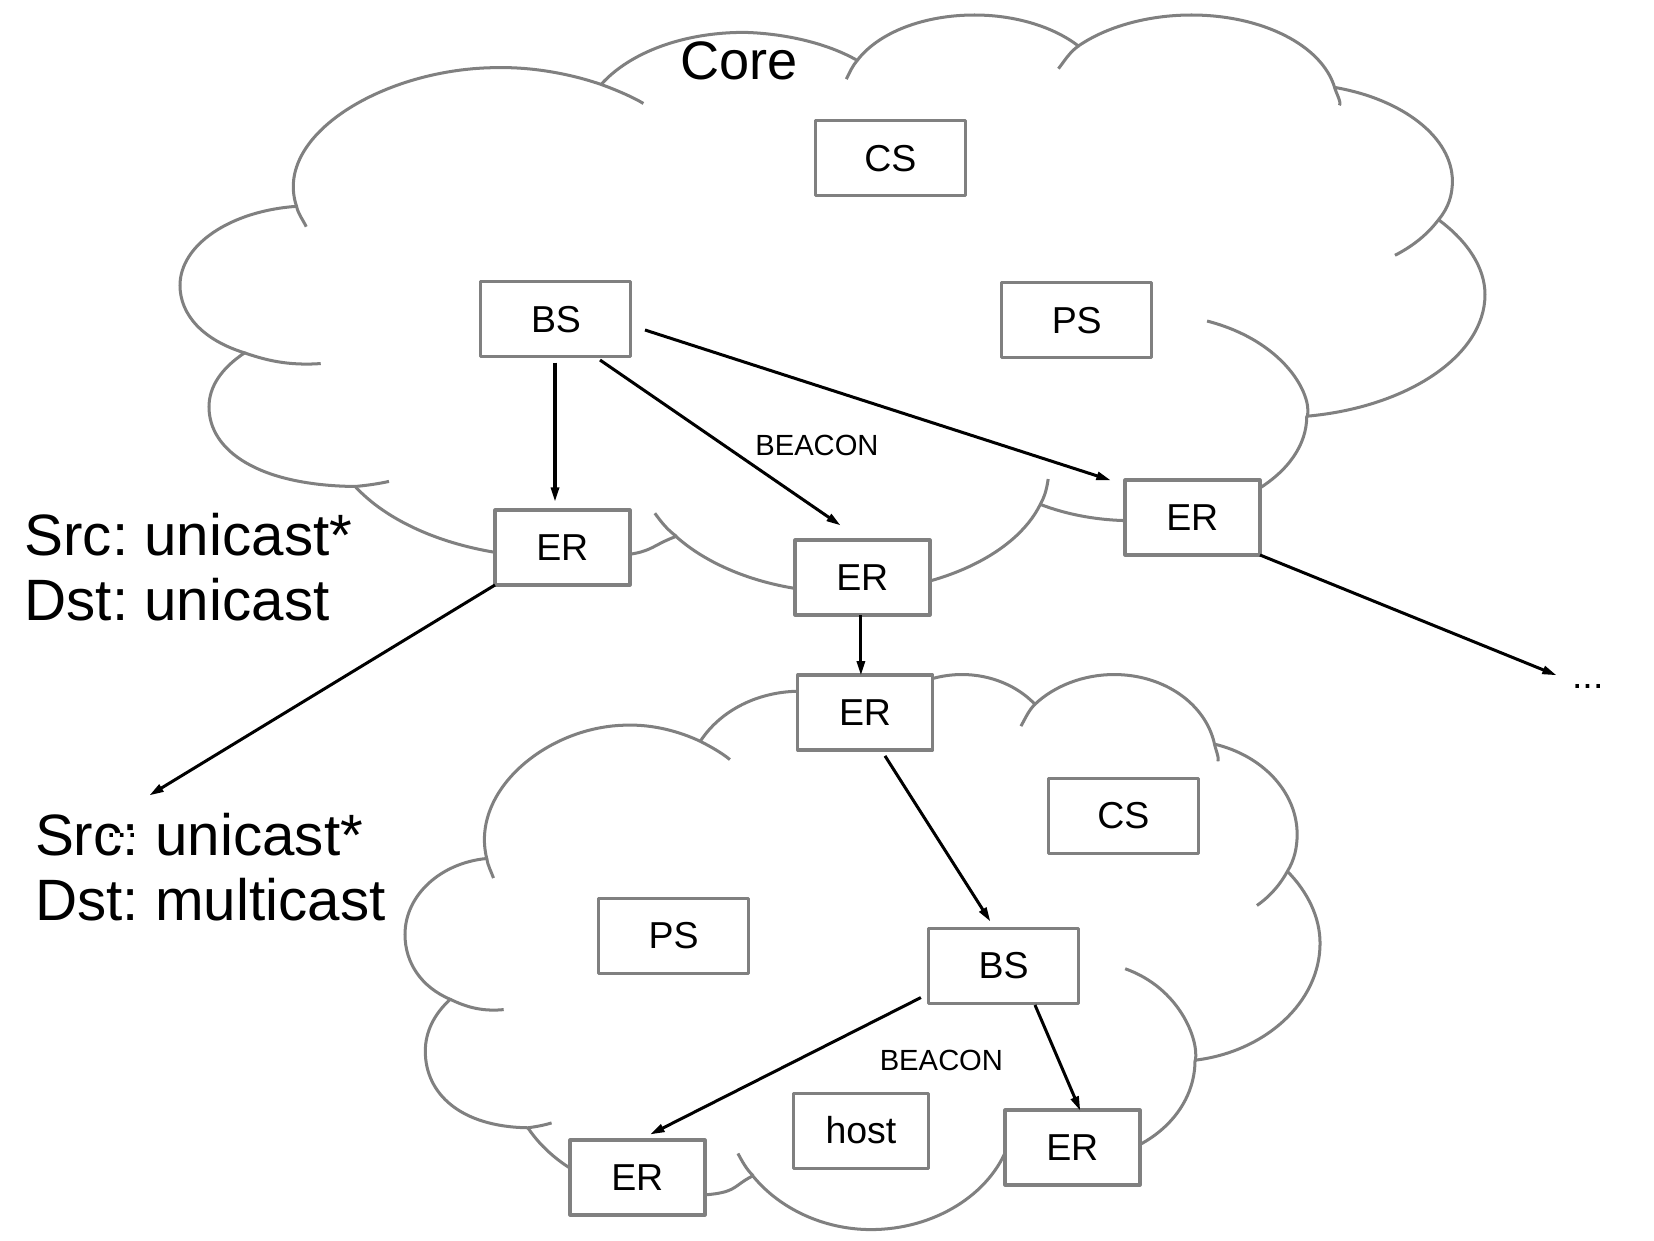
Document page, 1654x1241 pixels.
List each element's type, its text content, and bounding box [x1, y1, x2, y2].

text_box ER [795, 540, 931, 616]
text_box ER [797, 675, 933, 751]
text_box Src: unicast* Dst: multicast [20, 795, 401, 991]
text_box Core [663, 21, 815, 100]
text_box BS [480, 281, 631, 357]
text_box [405, 674, 1321, 1230]
text_box ER [1125, 480, 1261, 556]
text_box ER [570, 1140, 706, 1216]
text_box ER [1005, 1110, 1141, 1186]
text_box [180, 15, 1486, 589]
text_box CS [1048, 778, 1199, 854]
text_box CS [815, 120, 966, 196]
text_box PS [1001, 282, 1152, 358]
text_box host [793, 1093, 929, 1169]
text_box BEACON [739, 420, 896, 471]
text_box BEACON [863, 1035, 1021, 1086]
text_box ER [495, 510, 631, 586]
text_box PS [598, 898, 749, 974]
text_box BS [928, 928, 1079, 1004]
text_box Src: unicast* Dst: unicast [9, 495, 368, 640]
text_box ... [1555, 645, 1621, 706]
